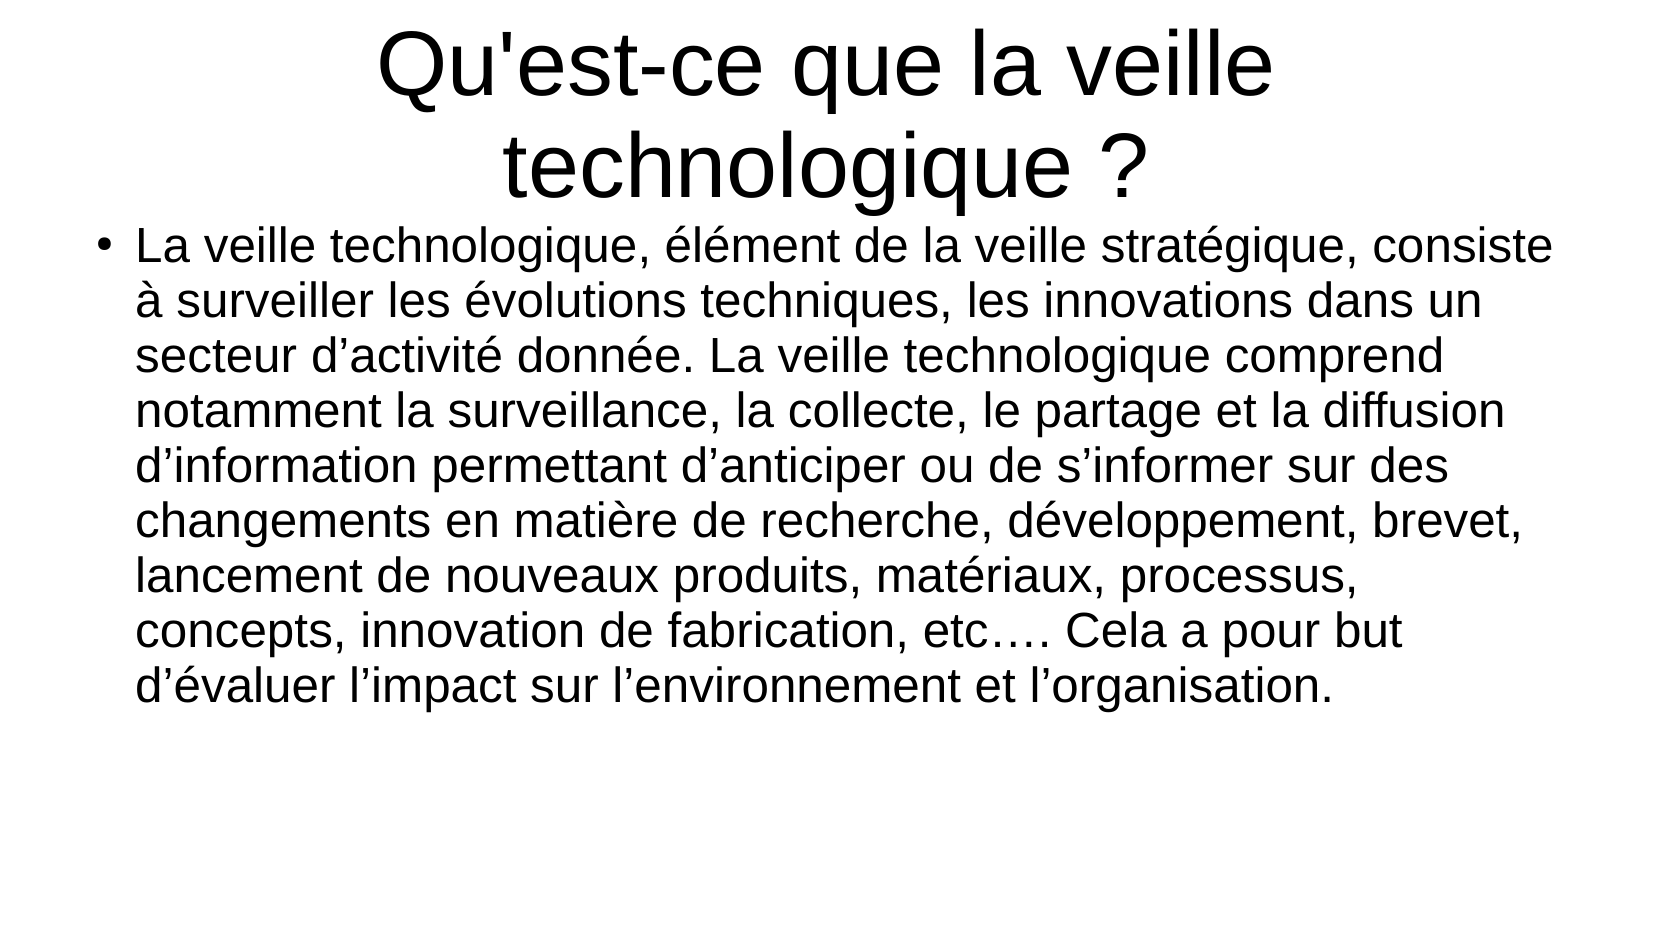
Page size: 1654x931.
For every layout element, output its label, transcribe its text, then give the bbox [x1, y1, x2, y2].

list La veille technologique, élément de la veille stratégique, consiste à surveiller les évolutions techniques, les innovations dans un secteur d’activité donnée. La veille technologique comprend notamment la surveillance, la collecte, le partage et la diffusion d’information permettant d’anticiper ou de s’informer sur des changements en matière de recherche, développement, brevet, lancement de nouveaux produits, matériaux, processus, concepts, innovation de fabrication, etc…. Cela a pour but d’évaluer l’impact sur l’environnement et l’organisation. [82, 217, 1571, 758]
title Qu'est-ce que la veille technologique ? [82, 12, 1571, 217]
